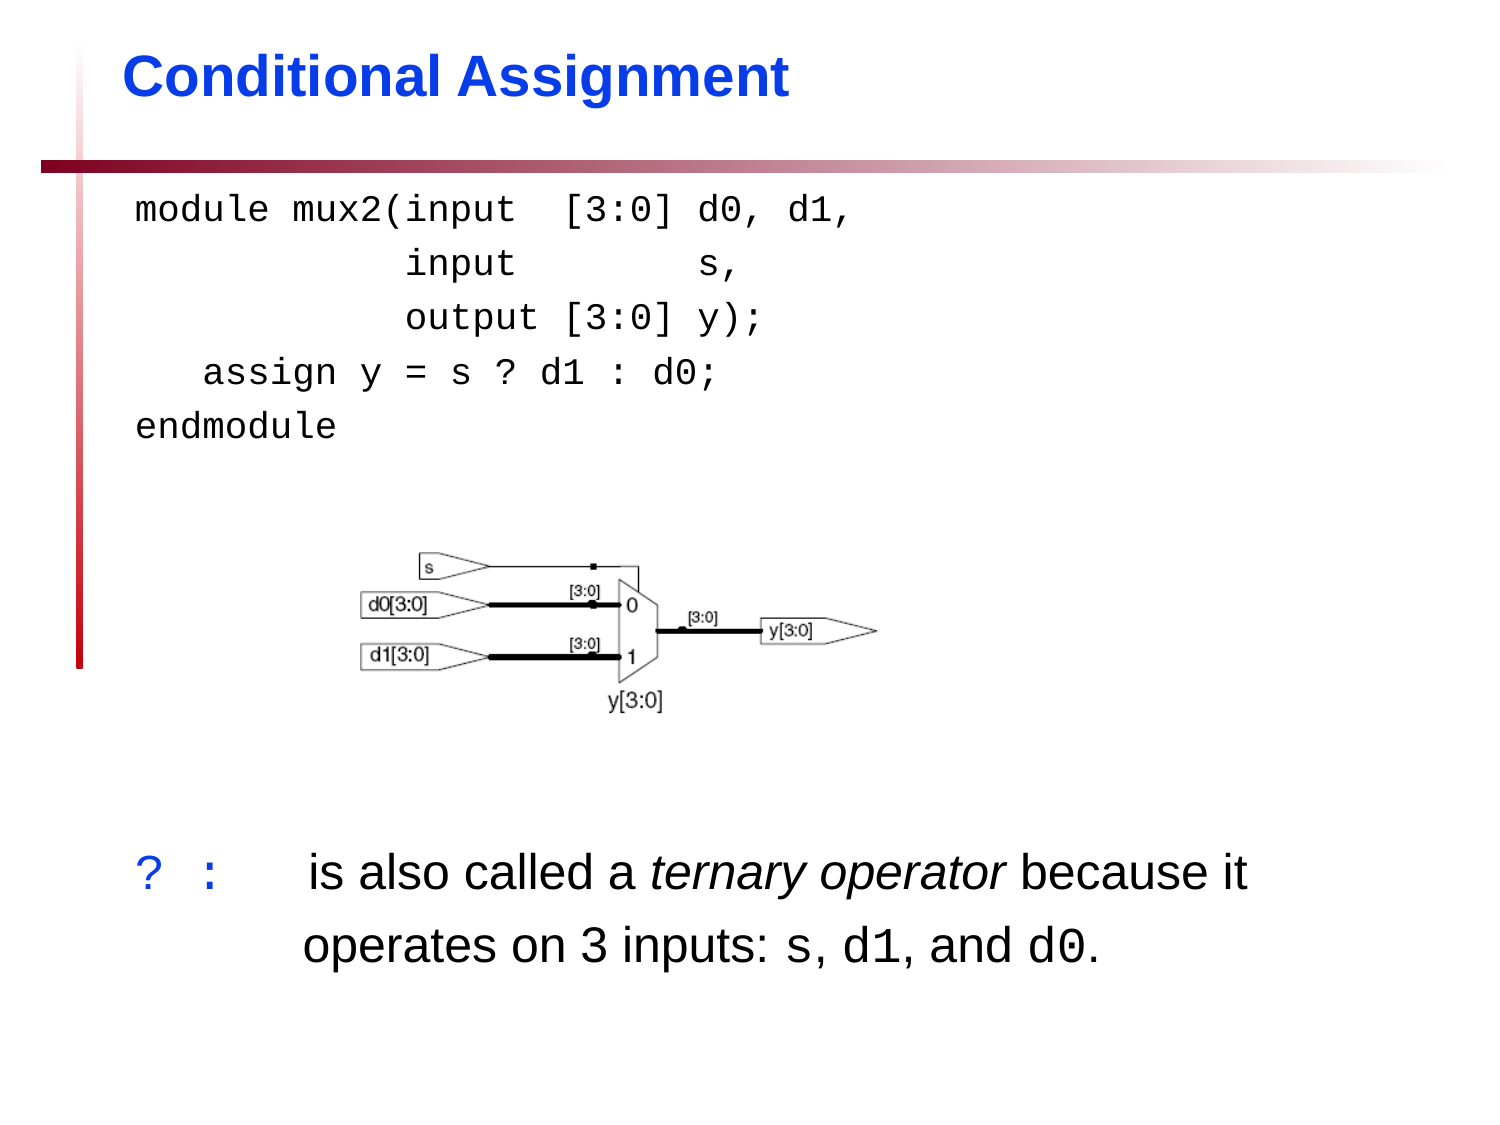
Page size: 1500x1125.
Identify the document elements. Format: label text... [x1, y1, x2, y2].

picture [349, 541, 887, 727]
list module mux2(input [3:0] d0, d1, input s, output [3:0] y); assign y = s ? d1 : d0; endmodule ? : is also called a ternary operator because it operates on 3 inputs: s, d1, and d0. [124, 179, 1412, 1031]
title Conditional Assignment [112, 43, 1400, 240]
